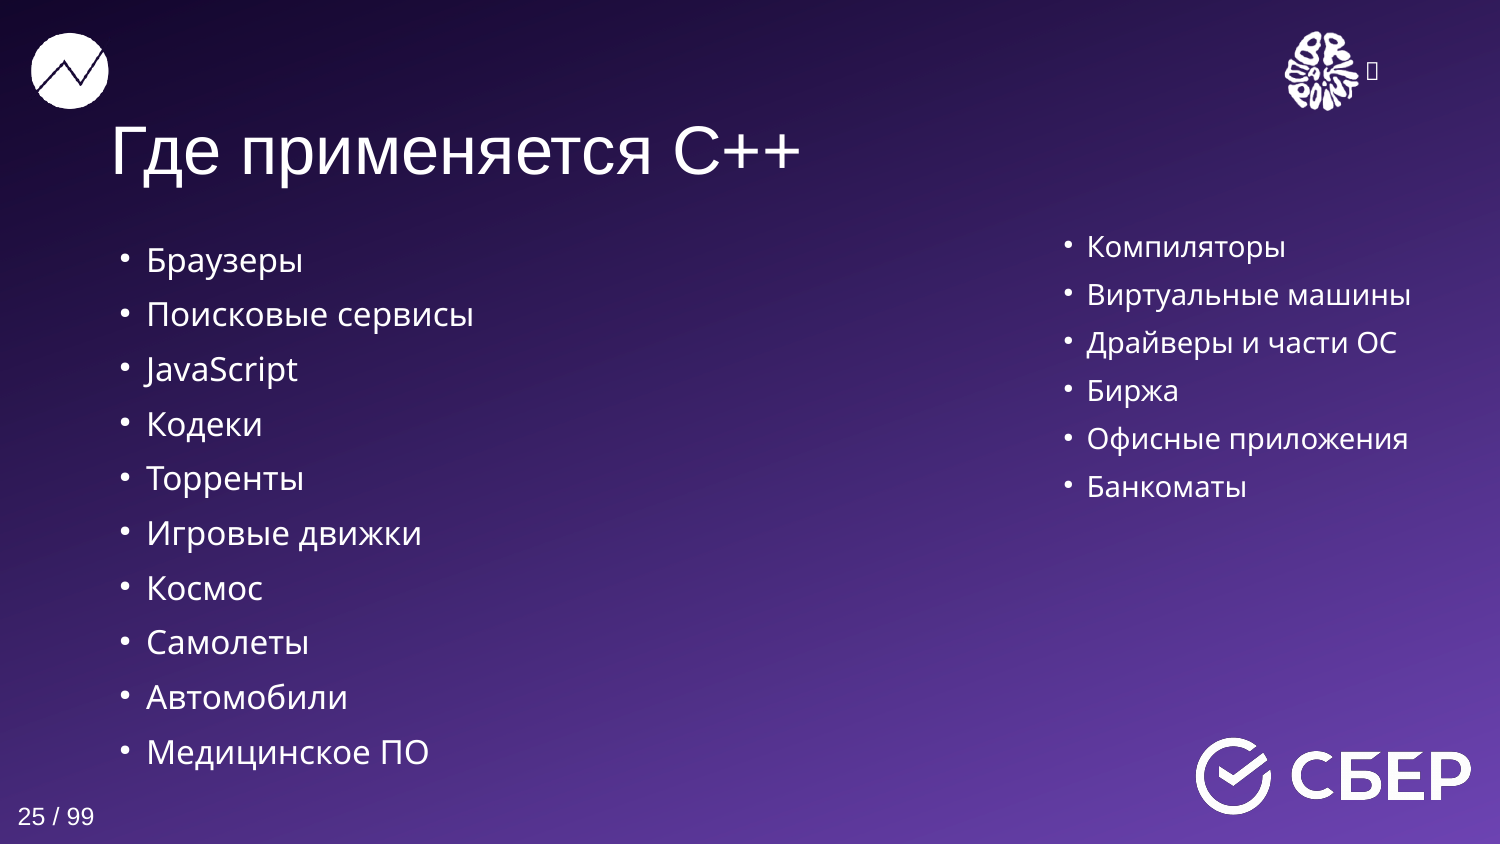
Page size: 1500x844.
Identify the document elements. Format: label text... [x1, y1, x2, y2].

list Браузеры Поисковые сервисы JavaScript Кодеки Торренты Игровые движки Космос Самолеты Автомобили Медицинское ПО [103, 195, 488, 788]
list Компиляторы Виртуальные машины Драйверы и части ОС Биржа Офисные приложения Банкоматы [1048, 189, 1433, 563]
picture [0, 0, 1500, 844]
text_box <number> / 99 [2, 795, 632, 839]
title Где применяется C++ [103, 100, 1397, 205]
text_box 🐙 [1364, 36, 1489, 107]
